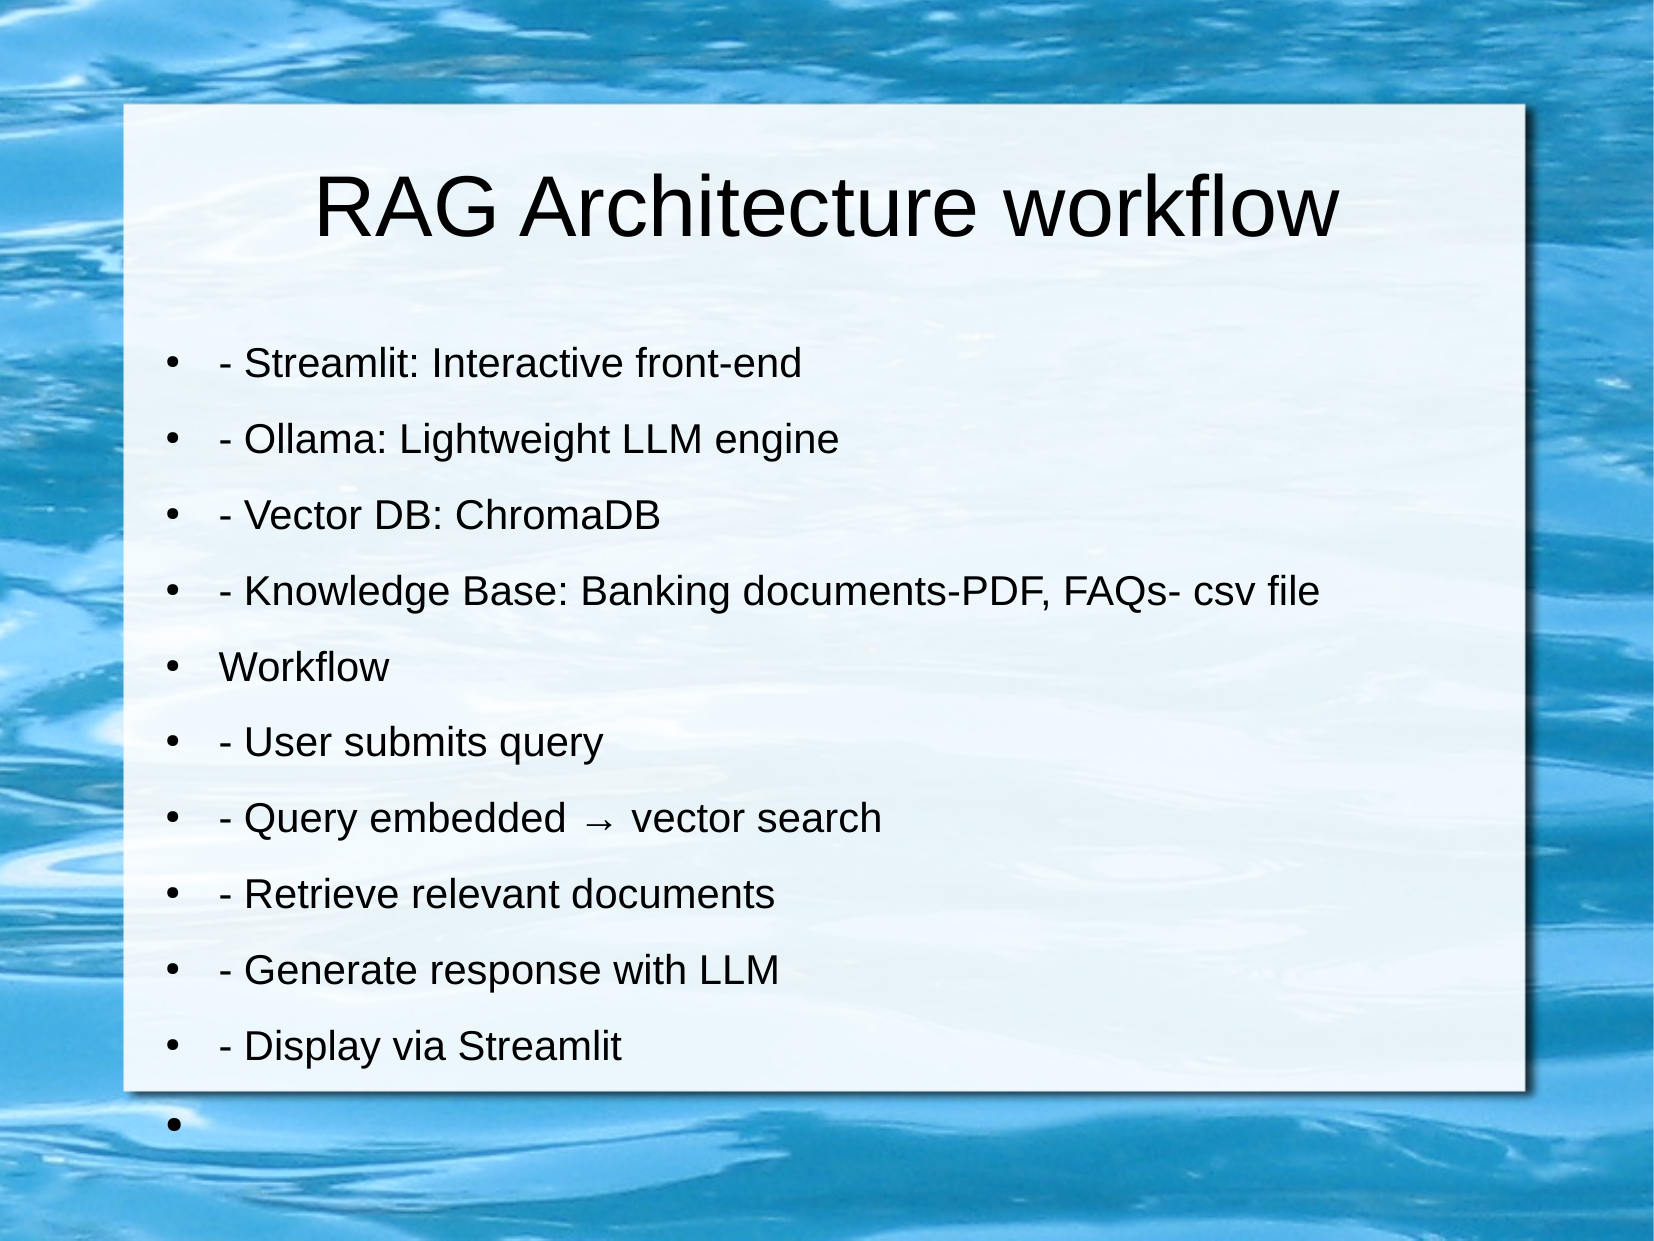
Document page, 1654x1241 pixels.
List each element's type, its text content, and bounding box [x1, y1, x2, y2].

title RAG Architecture workflow [147, 118, 1506, 255]
picture [0, 0, 1654, 1241]
list - Streamlit: Interactive front-end - Ollama: Lightweight LLM engine - Vector DB: ChromaDB - Knowledge Base: Banking documents-PDF, FAQs- csv file Workflow - User submits query - Query embedded → vector search - Retrieve relevant documents - Generate response with LLM - Display via Streamlit [147, 255, 1506, 1216]
